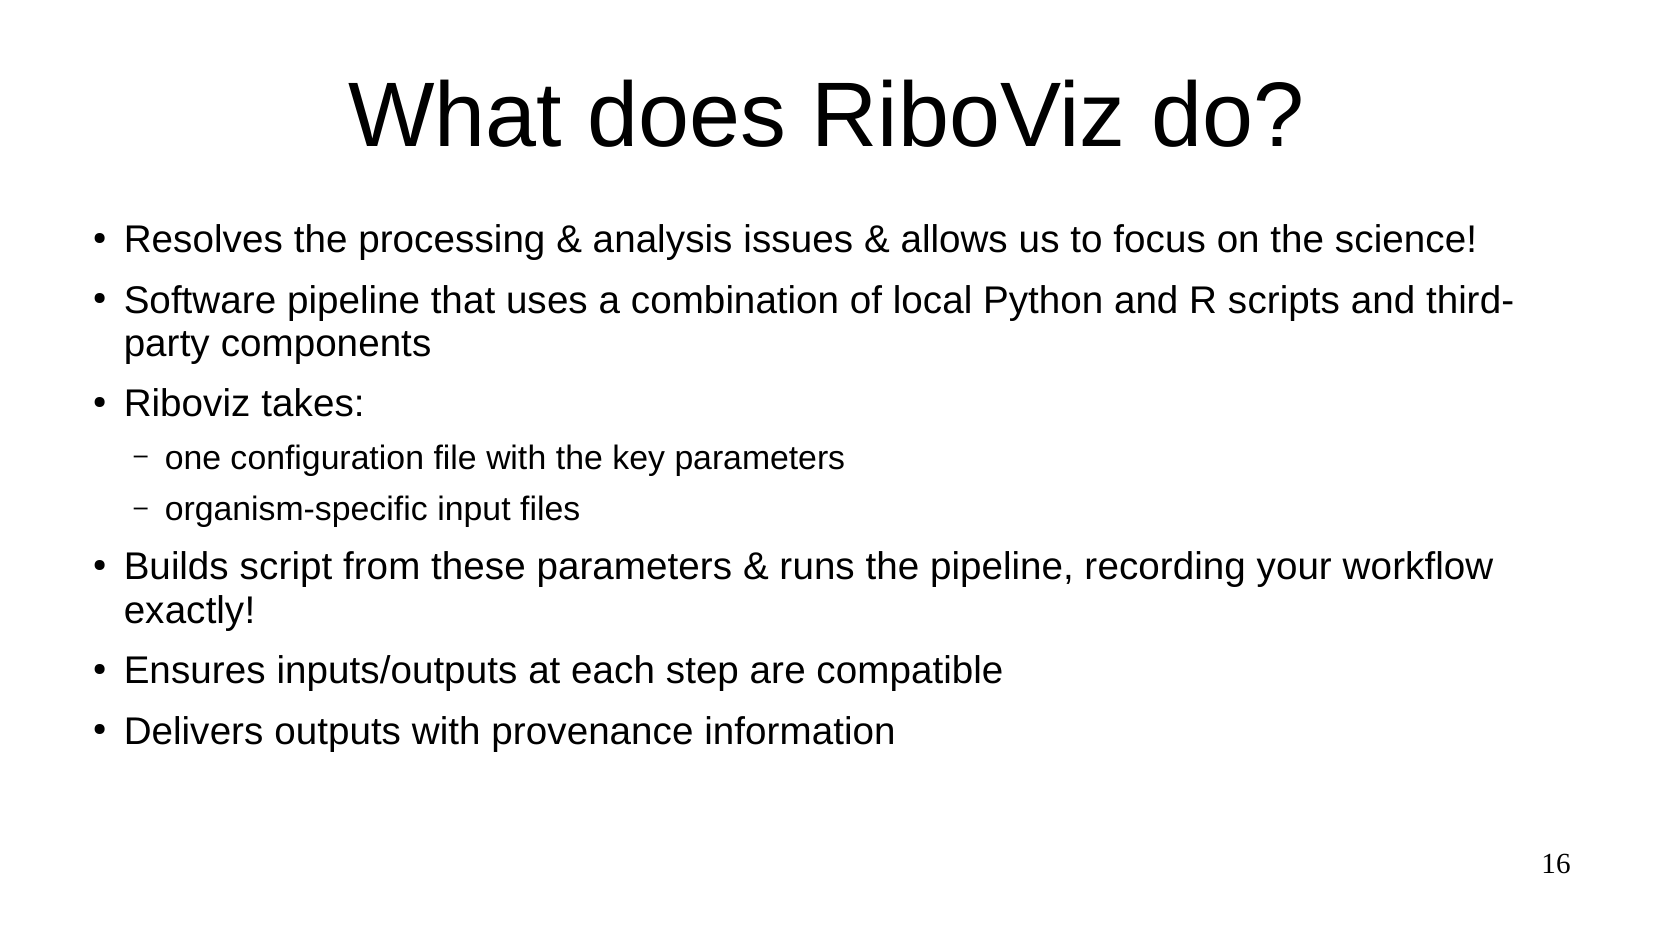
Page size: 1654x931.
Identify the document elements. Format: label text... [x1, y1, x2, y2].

title What does RiboViz do? [82, 37, 1571, 193]
list Resolves the processing & analysis issues & allows us to focus on the science! Software pipeline that uses a combination of local Python and R scripts and third-party components Riboviz takes: one configuration file with the key parameters organism-specific input files Builds script from these parameters & runs the pipeline, recording your workflow exactly! Ensures inputs/outputs at each step are compatible Delivers outputs with provenance information [82, 217, 1571, 758]
